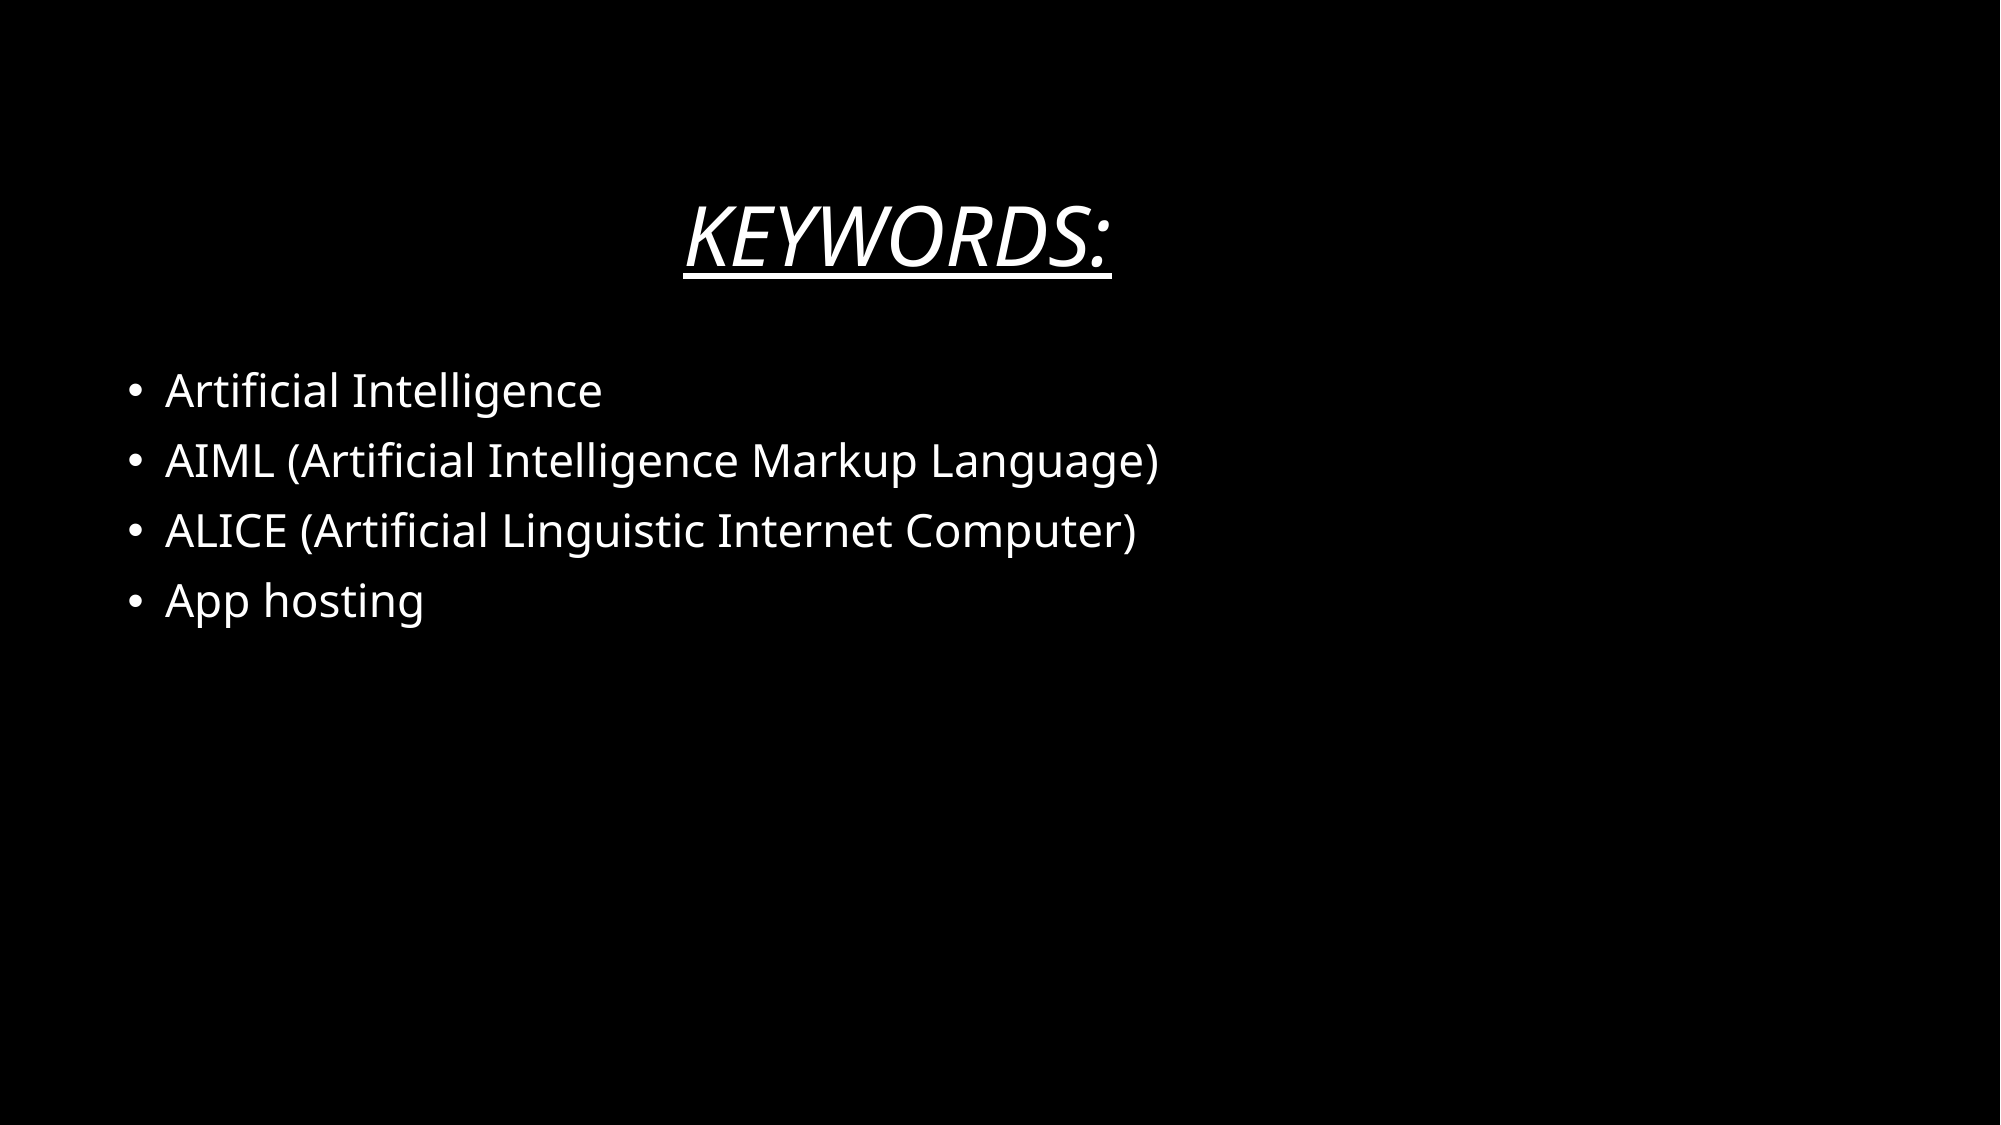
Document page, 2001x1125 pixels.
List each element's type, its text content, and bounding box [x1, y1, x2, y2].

title Keywords: [159, 174, 1127, 304]
list Artificial Intelligence AIML (Artificial Intelligence Markup Language) ALICE (Artificial Linguistic Internet Computer) App hosting [112, 360, 1888, 1021]
